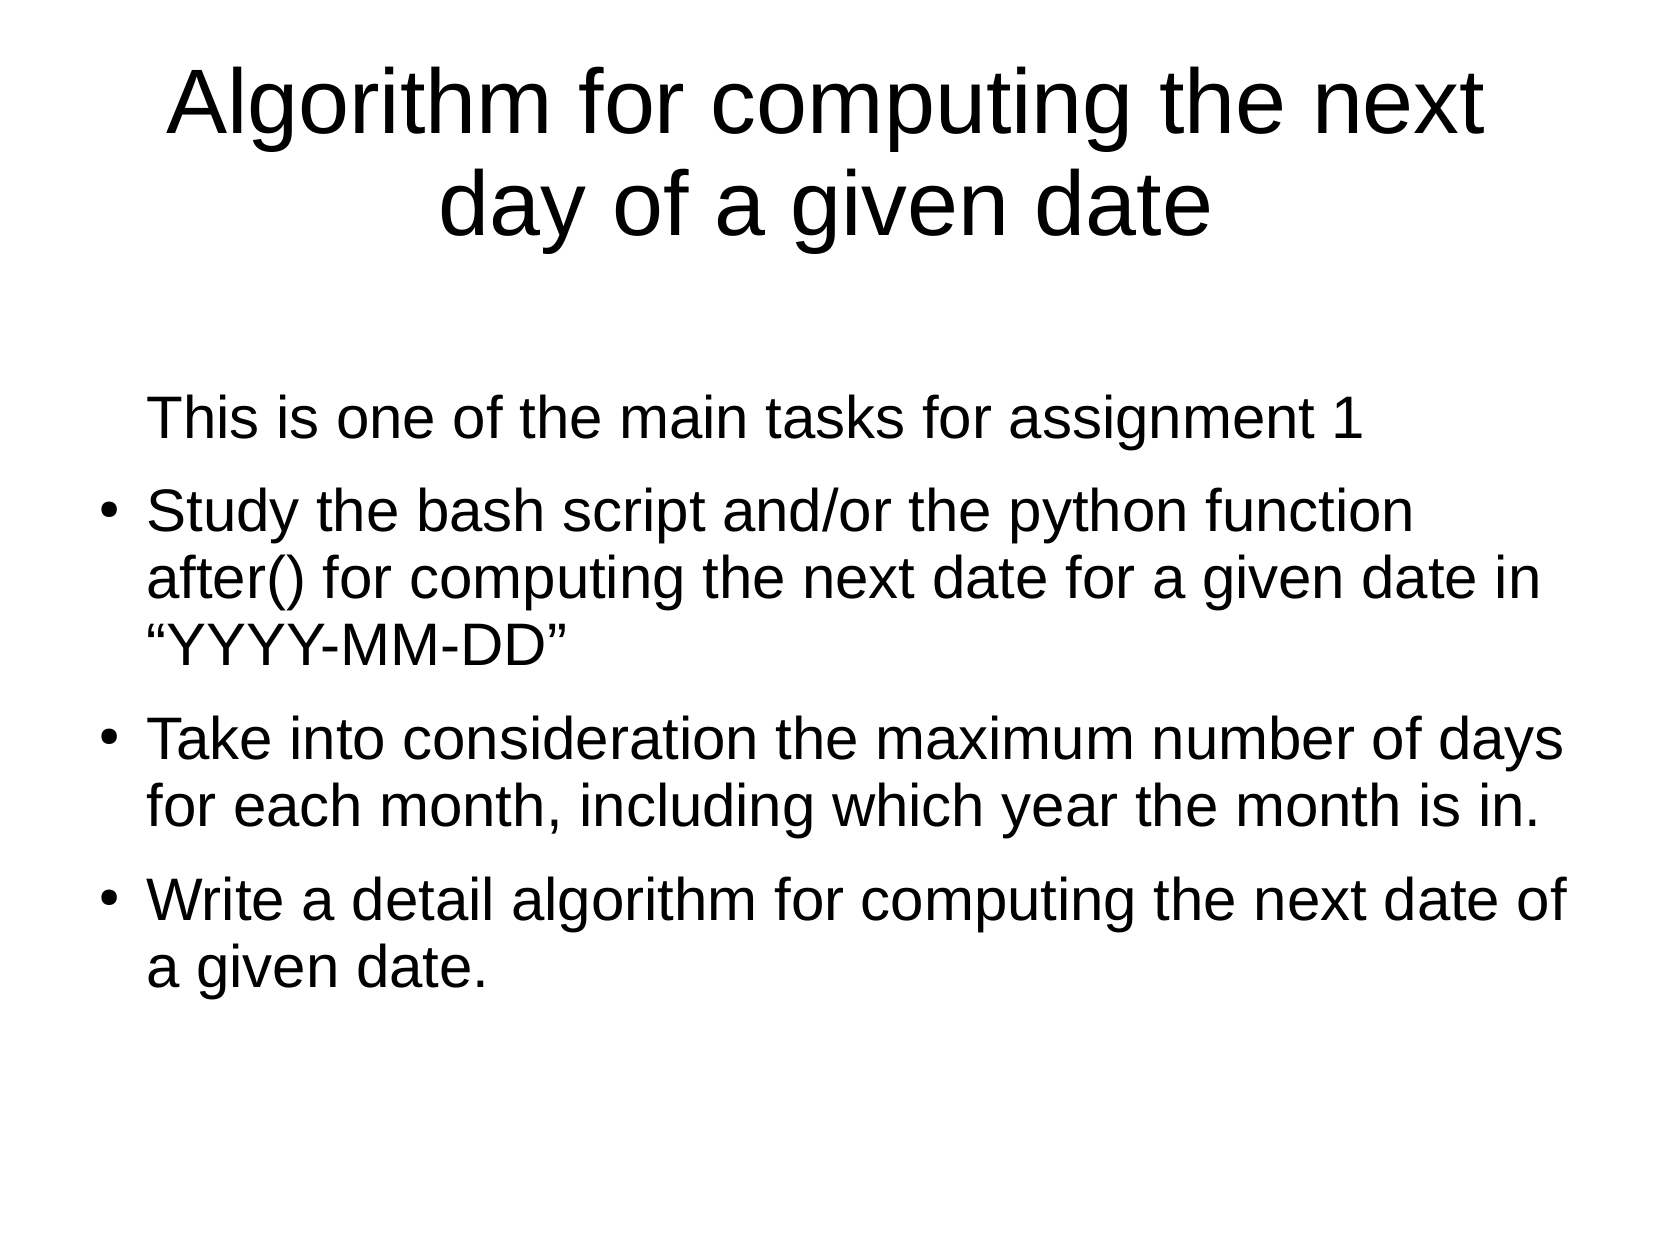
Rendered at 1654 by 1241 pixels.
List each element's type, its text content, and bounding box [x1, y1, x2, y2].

title Algorithm for computing the next day of a given date [82, 49, 1571, 257]
list This is one of the main tasks for assignment 1 Study the bash script and/or the python function after() for computing the next date for a given date in “YYYY-MM-DD” Take into consideration the maximum number of days for each month, including which year the month is in. Write a detail algorithm for computing the next date of a given date. [82, 290, 1571, 1010]
